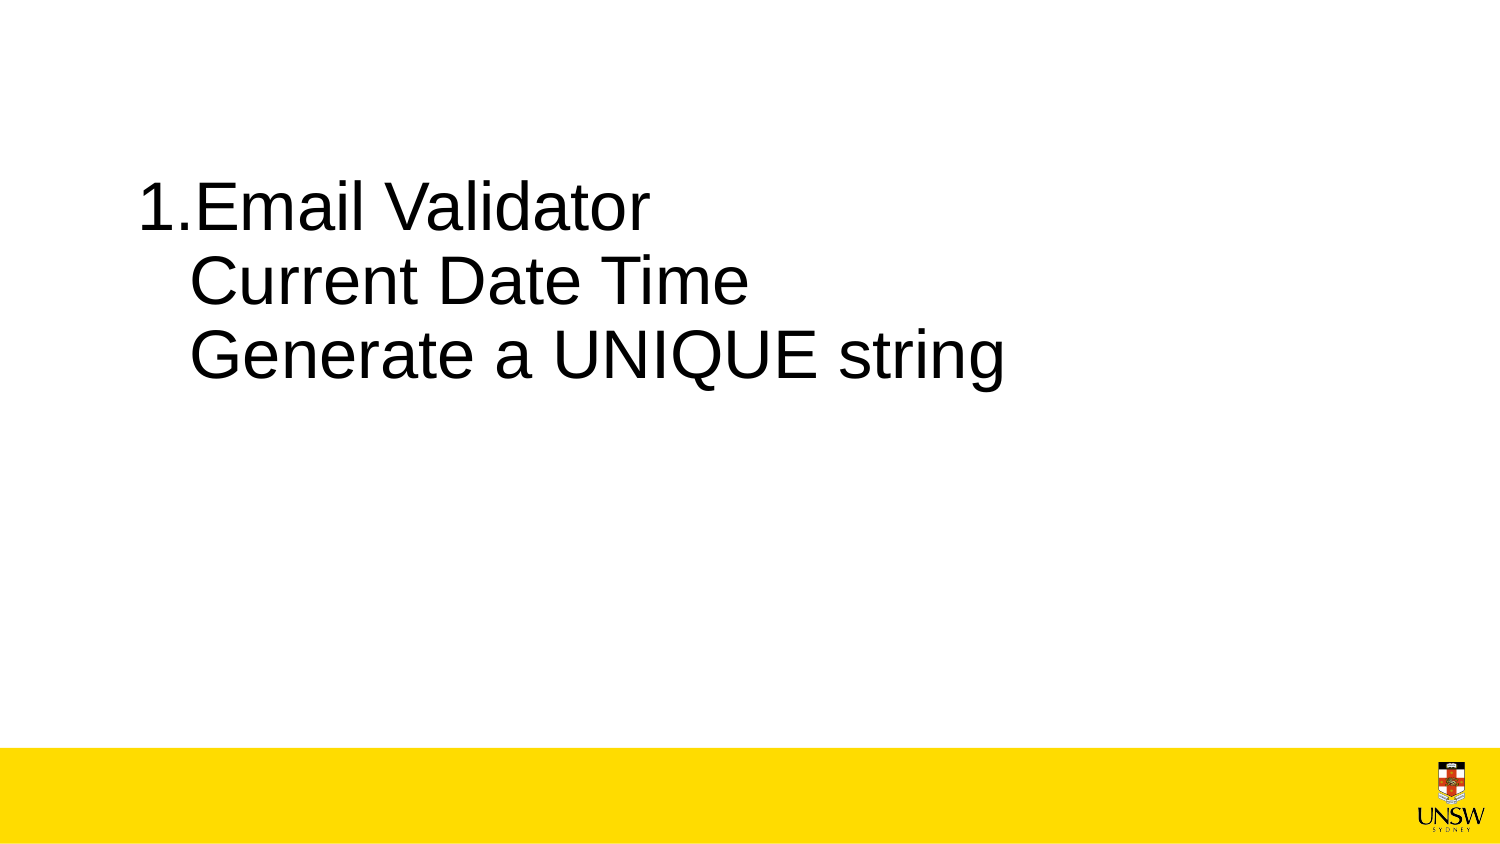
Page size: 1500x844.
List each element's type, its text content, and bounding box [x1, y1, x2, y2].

title Email Validator Current Date Time Generate a UNIQUE string [103, 44, 1397, 602]
picture [1418, 762, 1485, 832]
